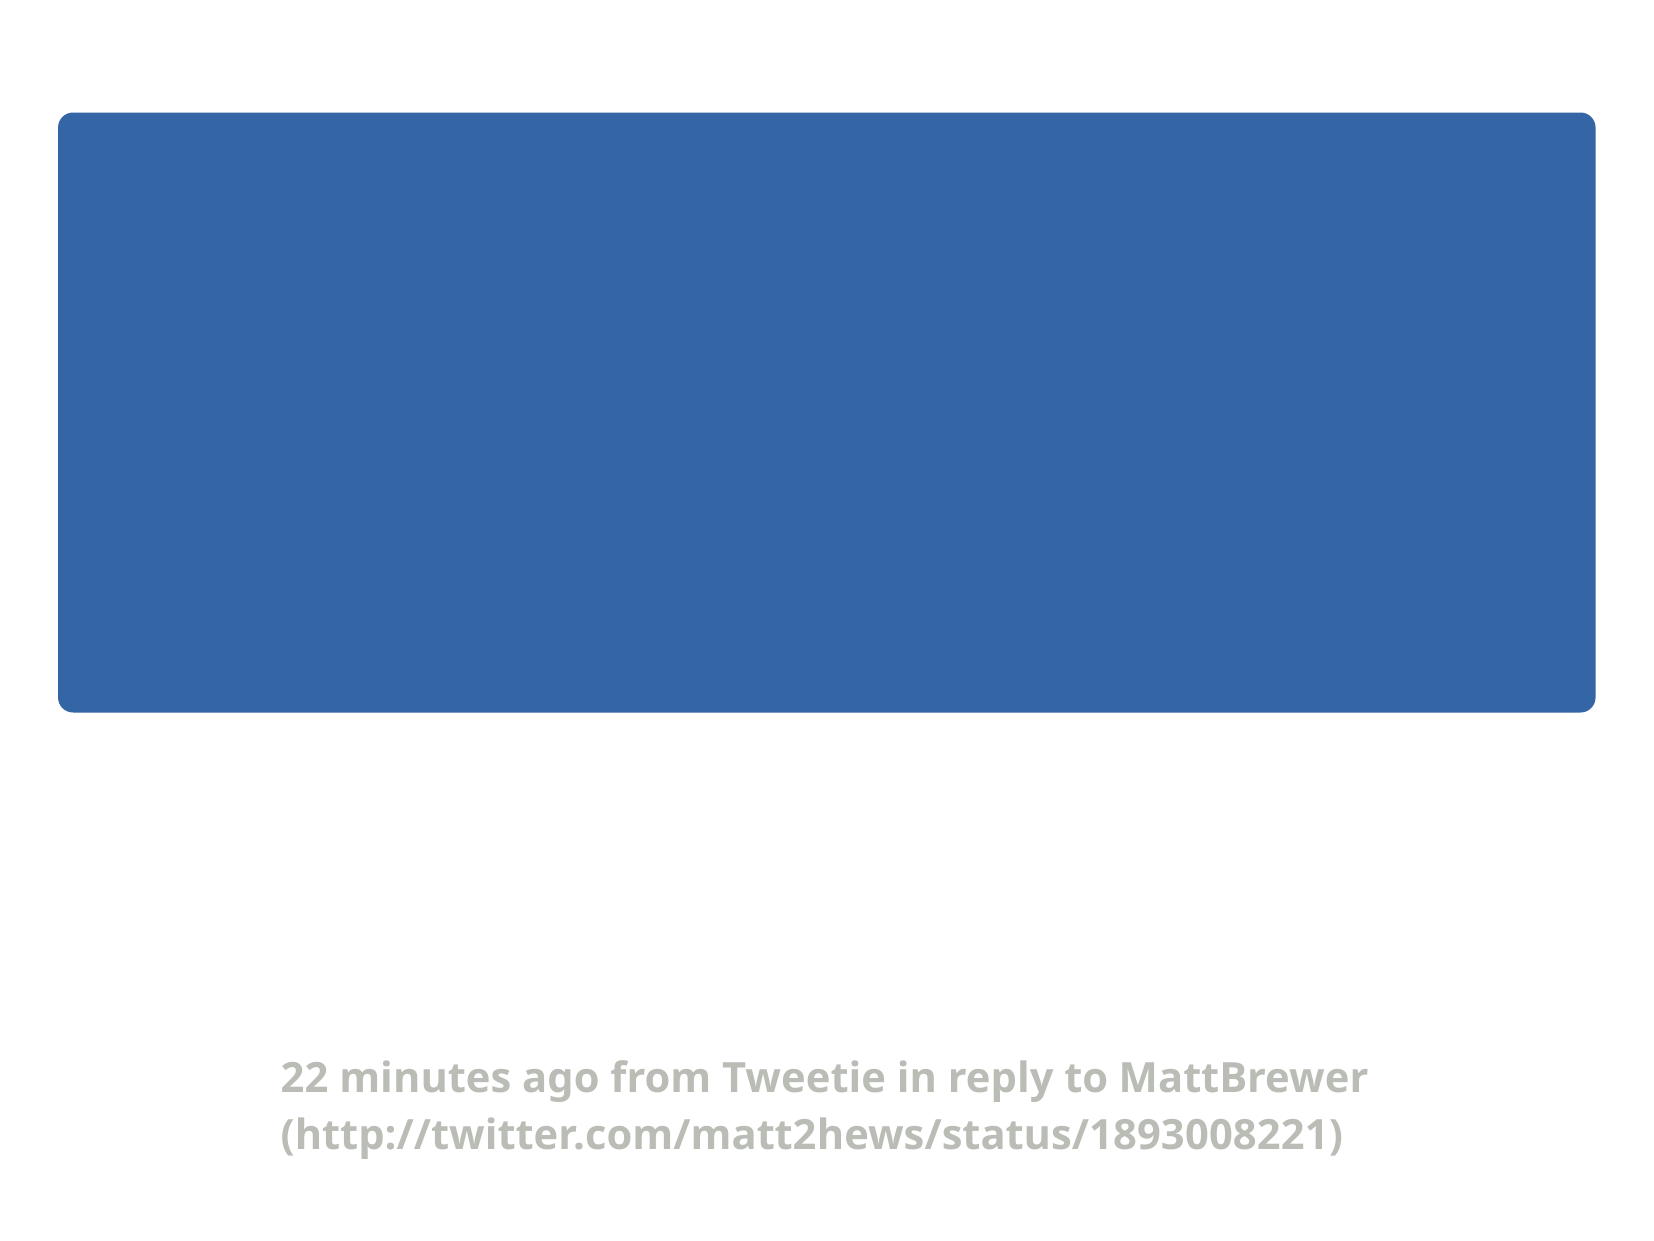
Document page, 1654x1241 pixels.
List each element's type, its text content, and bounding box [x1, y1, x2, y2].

text_box “@MattBrewer your nerddinner.com password is "imadork"” 22 minutes ago from Tweetie in reply to MattBrewer (http://twitter.com/matt2hews/status/1893008221) [265, 768, 1654, 1241]
text_box [58, 112, 1596, 713]
